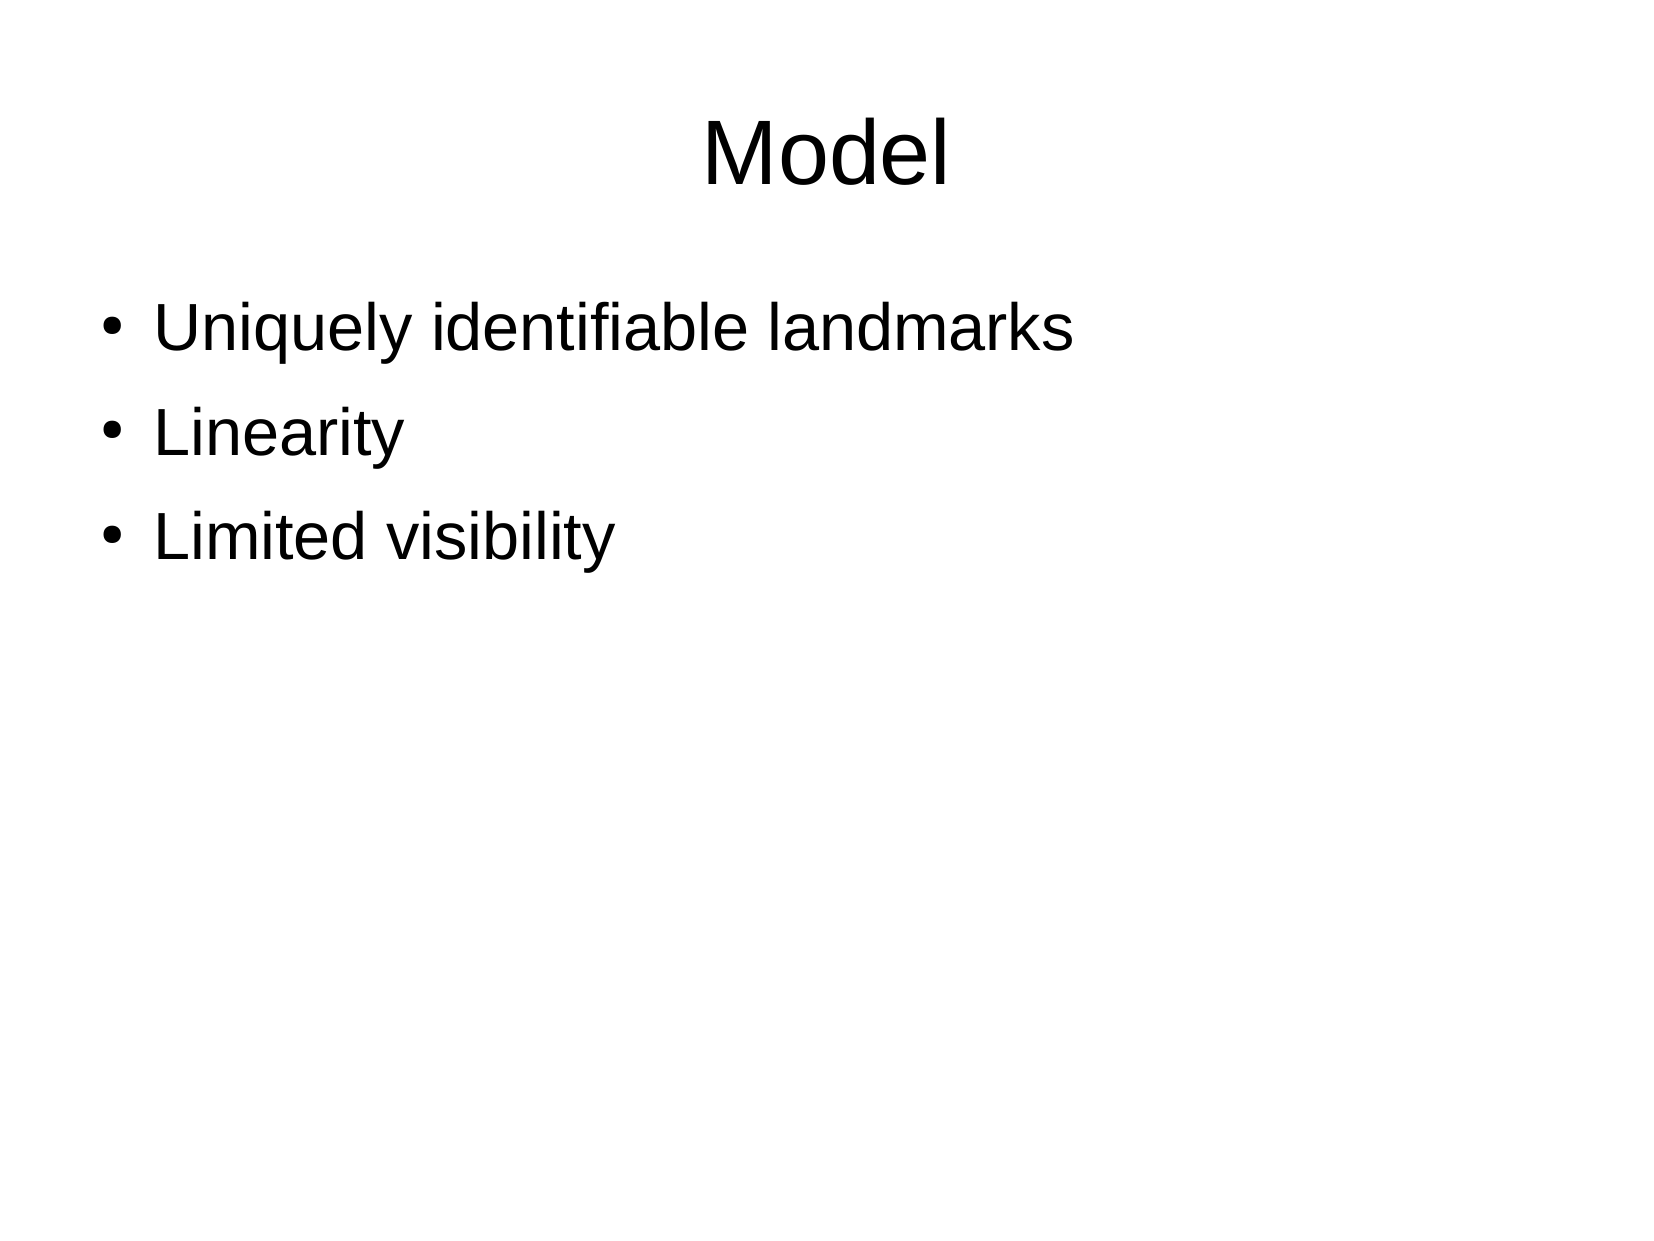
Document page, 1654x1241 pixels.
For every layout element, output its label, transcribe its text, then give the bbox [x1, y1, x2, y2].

list Uniquely identifiable landmarks Linearity Limited visibility [82, 290, 1571, 1010]
title Model [82, 49, 1571, 257]
